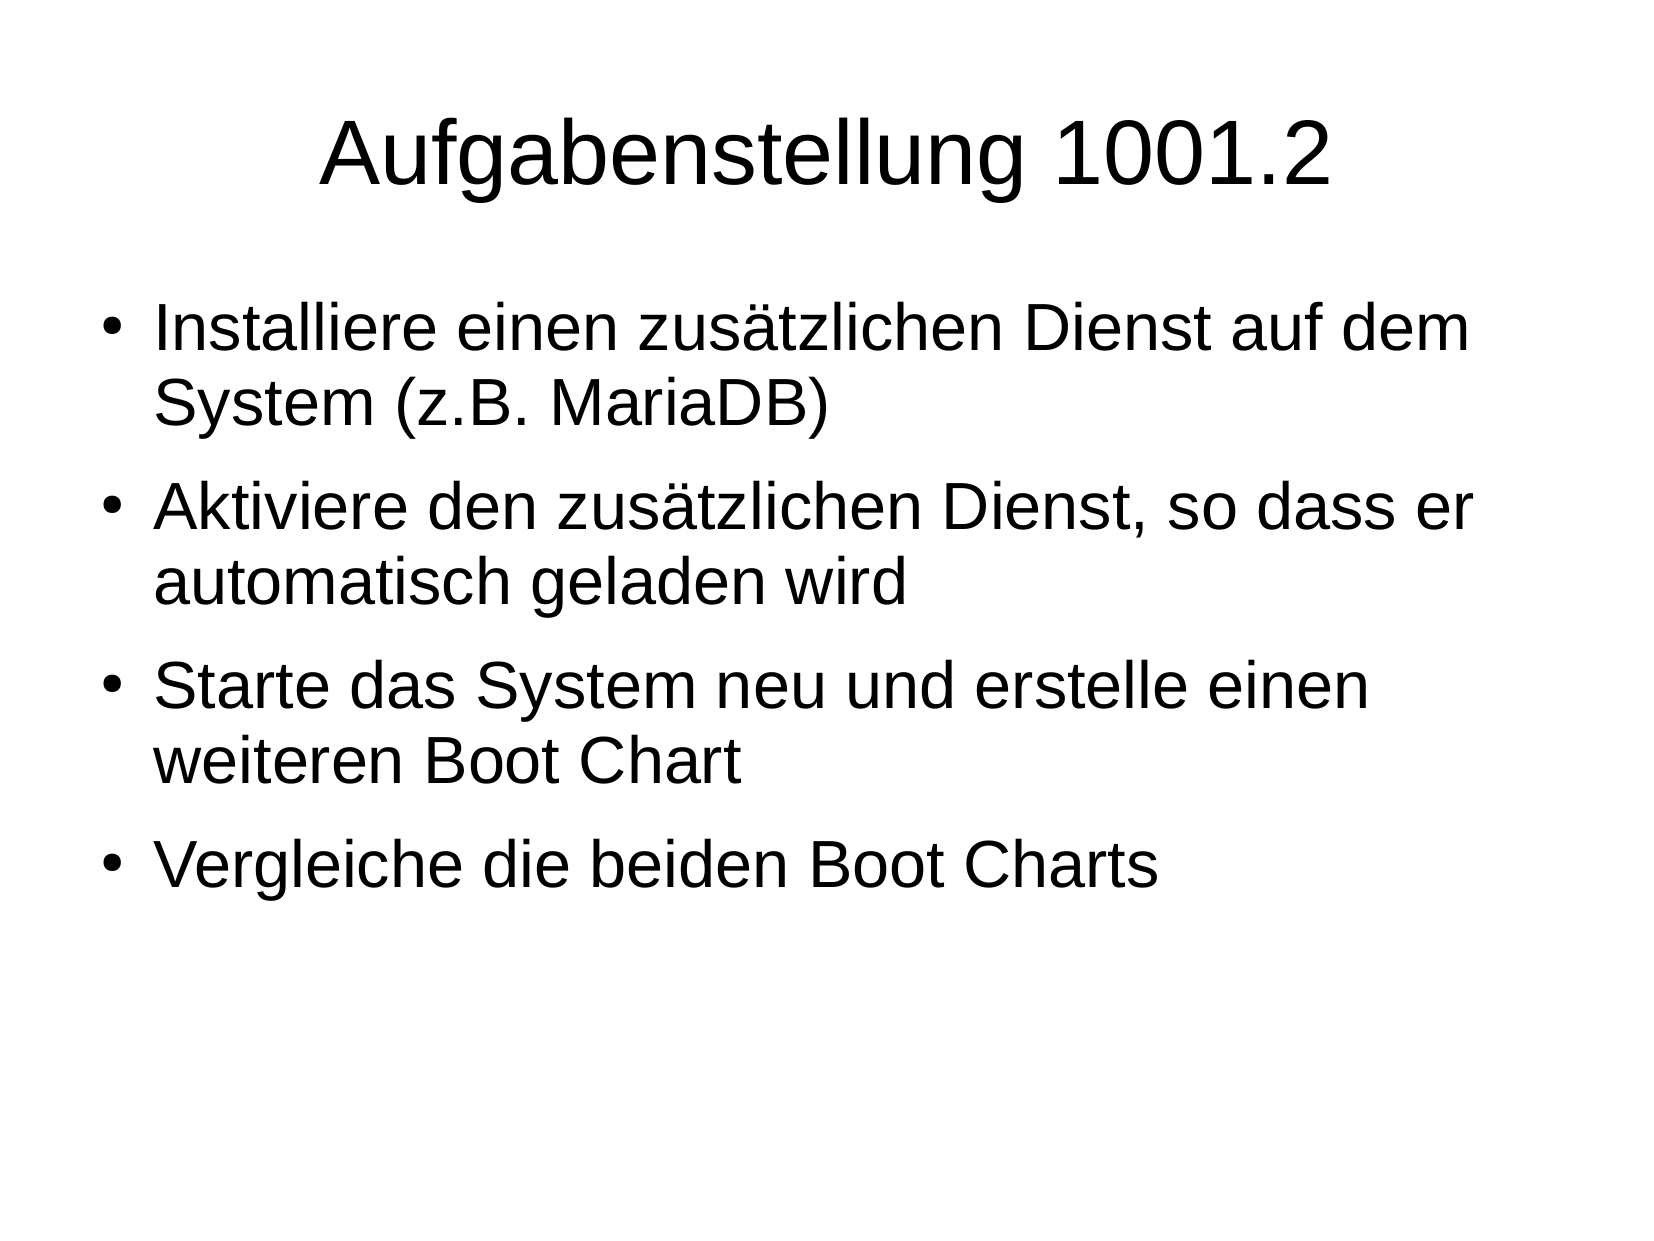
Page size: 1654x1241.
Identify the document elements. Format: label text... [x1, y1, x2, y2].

list Installiere einen zusätzlichen Dienst auf dem System (z.B. MariaDB) Aktiviere den zusätzlichen Dienst, so dass er automatisch geladen wird Starte das System neu und erstelle einen weiteren Boot Chart Vergleiche die beiden Boot Charts [82, 290, 1571, 1010]
title Aufgabenstellung 1001.2 [82, 49, 1571, 257]
